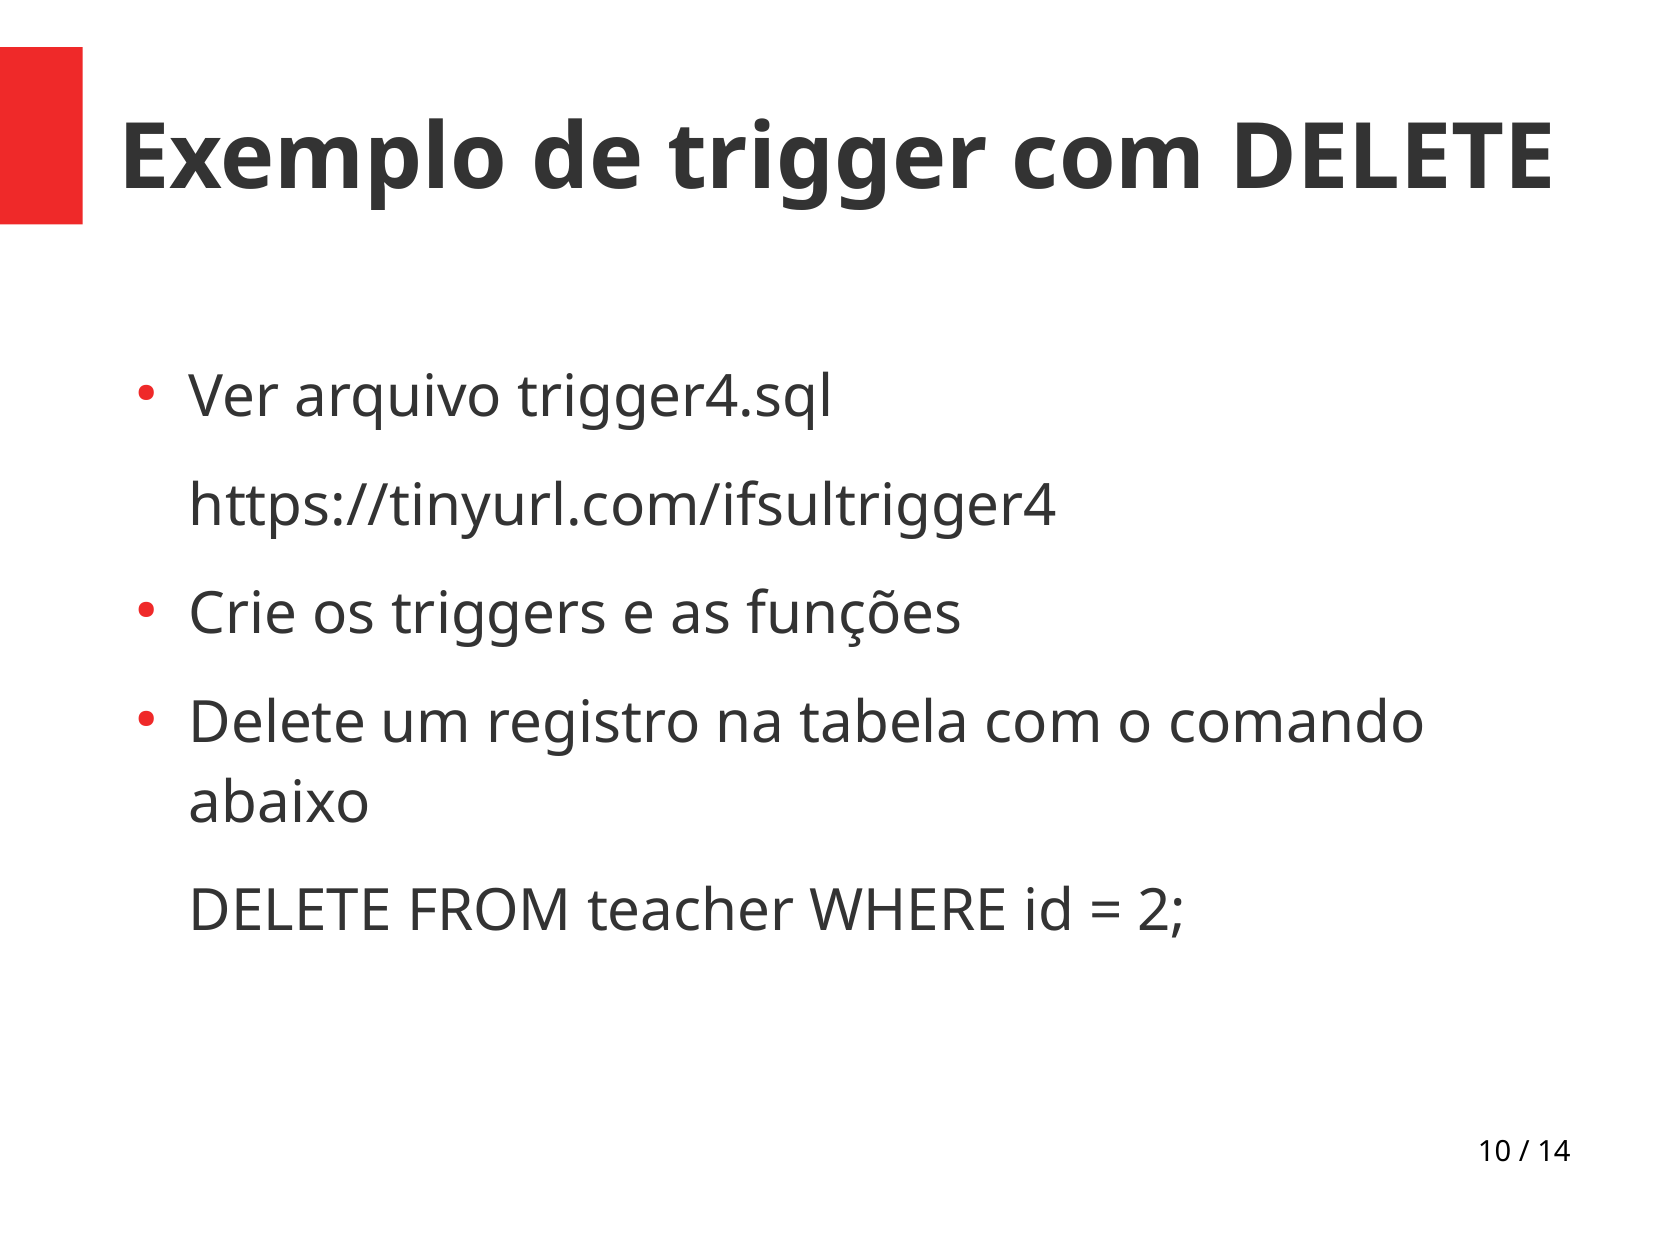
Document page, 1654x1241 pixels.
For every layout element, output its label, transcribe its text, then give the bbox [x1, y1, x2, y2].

title Exemplo de trigger com DELETE [118, 45, 1571, 260]
list Ver arquivo trigger4.sql https://tinyurl.com/ifsultrigger4 Crie os triggers e as funções Delete um registro na tabela com o comando abaixo DELETE FROM teacher WHERE id = 2; [118, 354, 1536, 1074]
